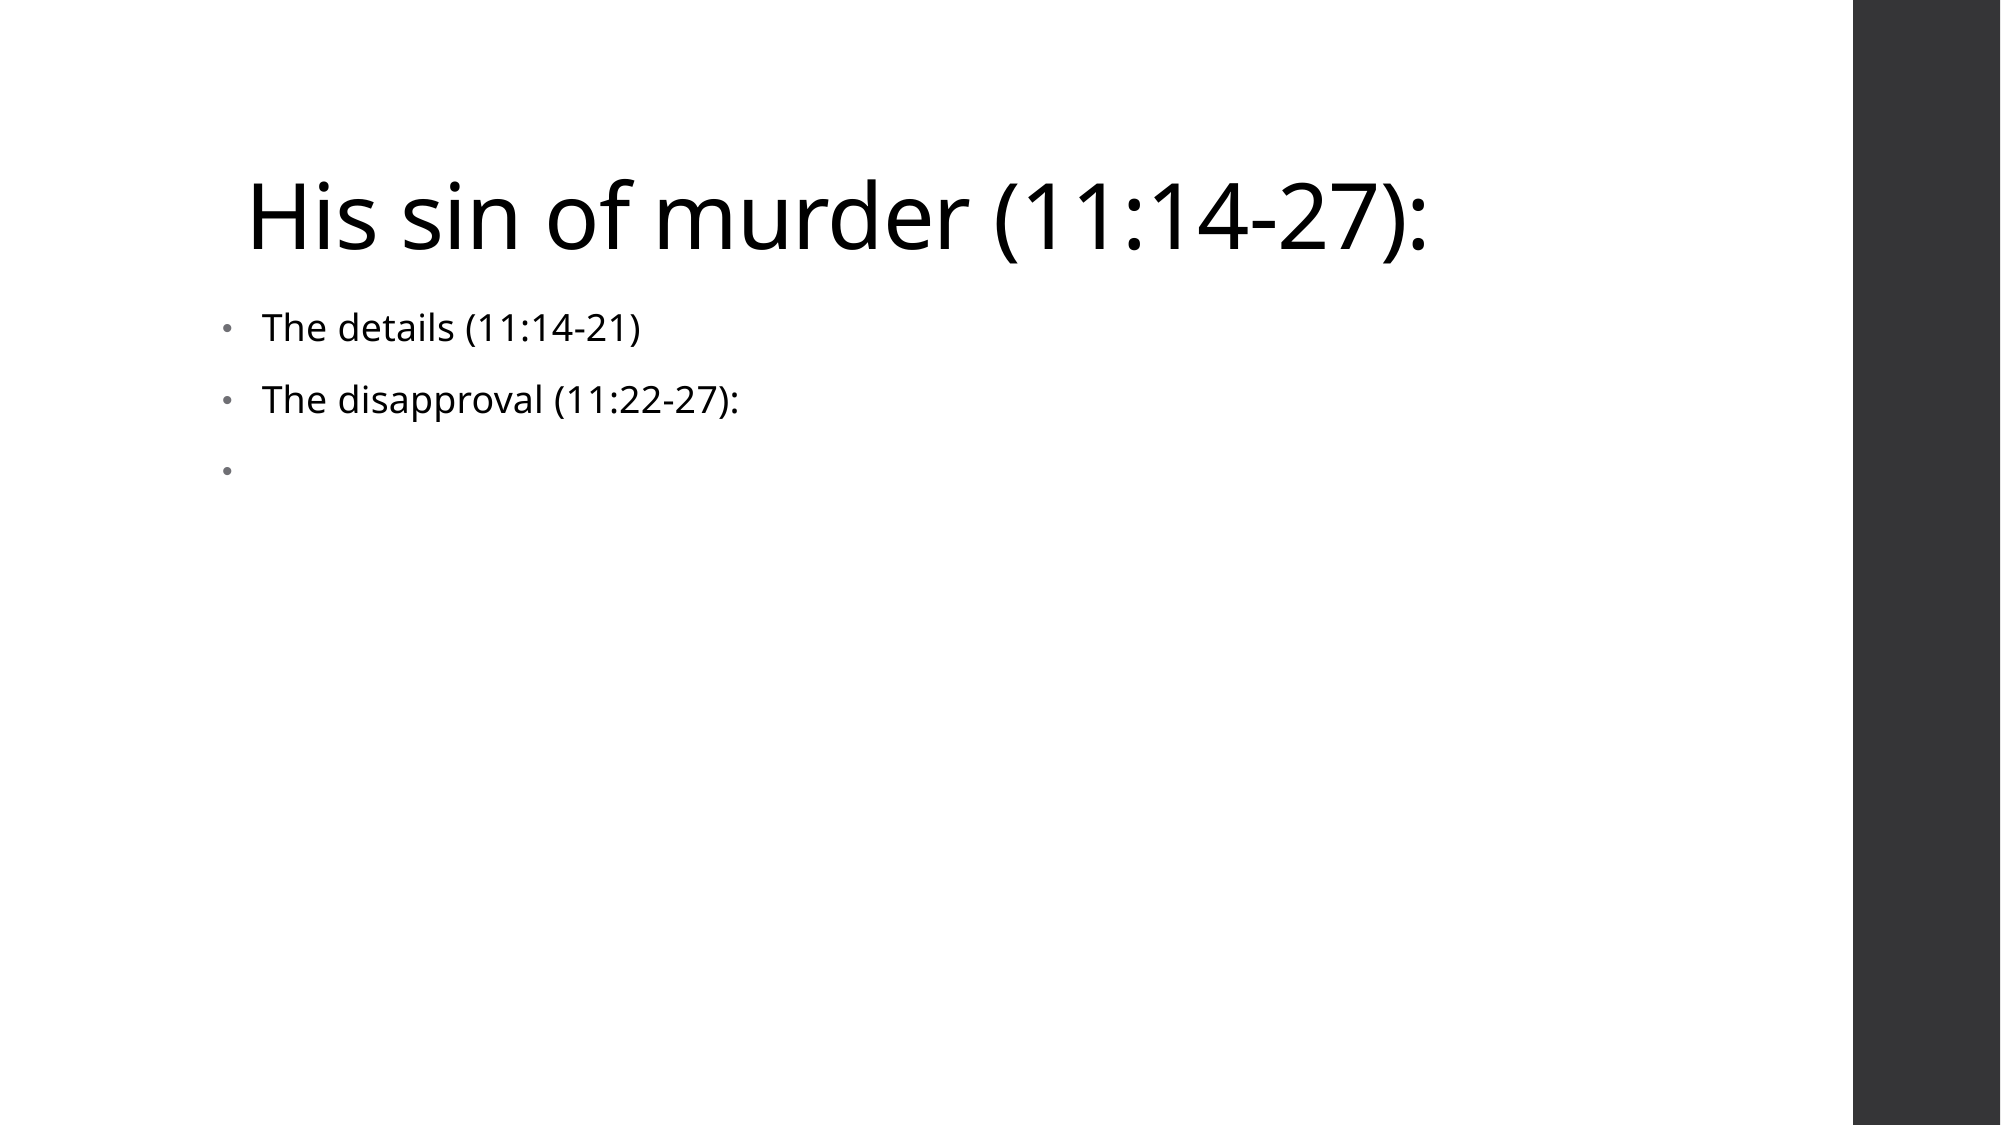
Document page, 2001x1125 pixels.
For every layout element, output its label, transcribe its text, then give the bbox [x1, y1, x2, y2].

title His sin of murder (11:14-27): [206, 60, 1797, 278]
list The details (11:14-21) The disapproval (11:22-27): [206, 299, 1617, 1014]
